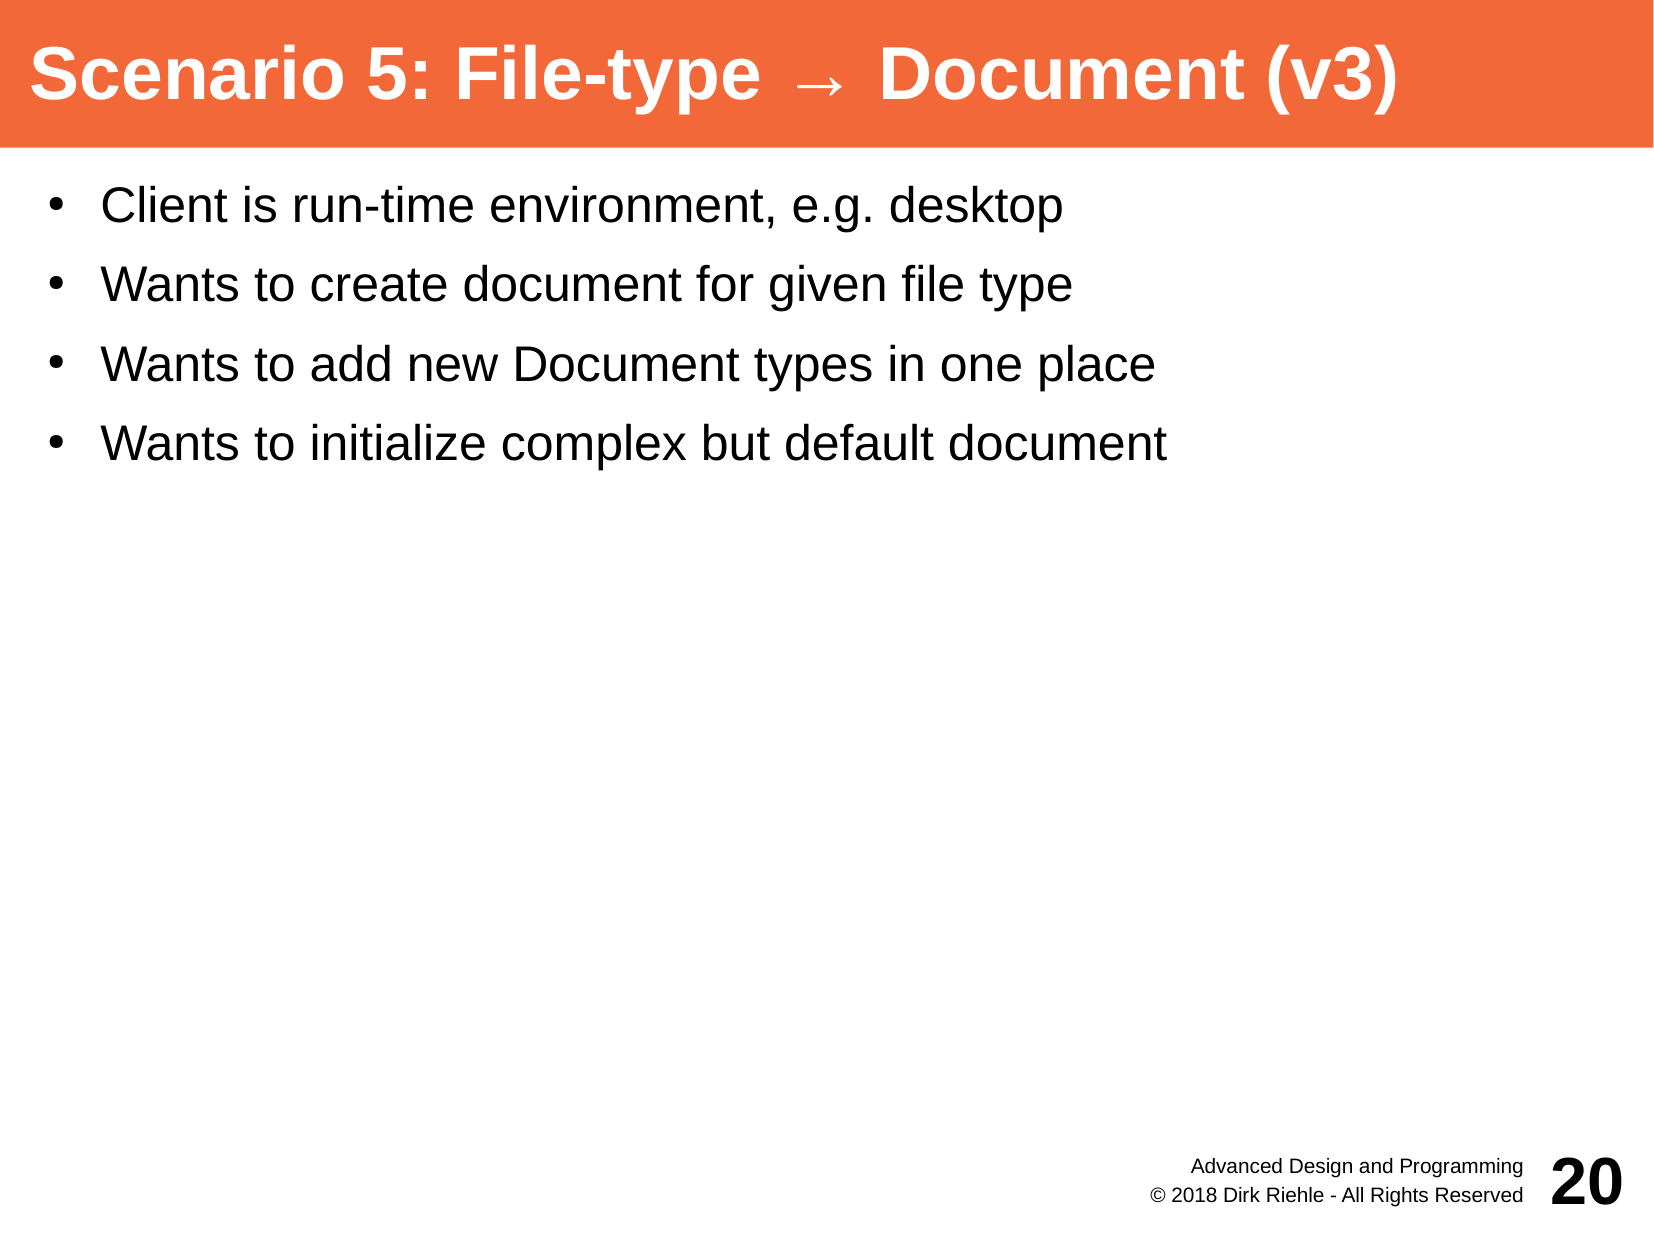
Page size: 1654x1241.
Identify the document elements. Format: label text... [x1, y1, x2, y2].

list Client is run-time environment, e.g. desktop Wants to create document for given file type Wants to add new Document types in one place Wants to initialize complex but default document [29, 177, 1625, 1063]
title Scenario 5: File-type → Document (v3) [0, 0, 1654, 148]
